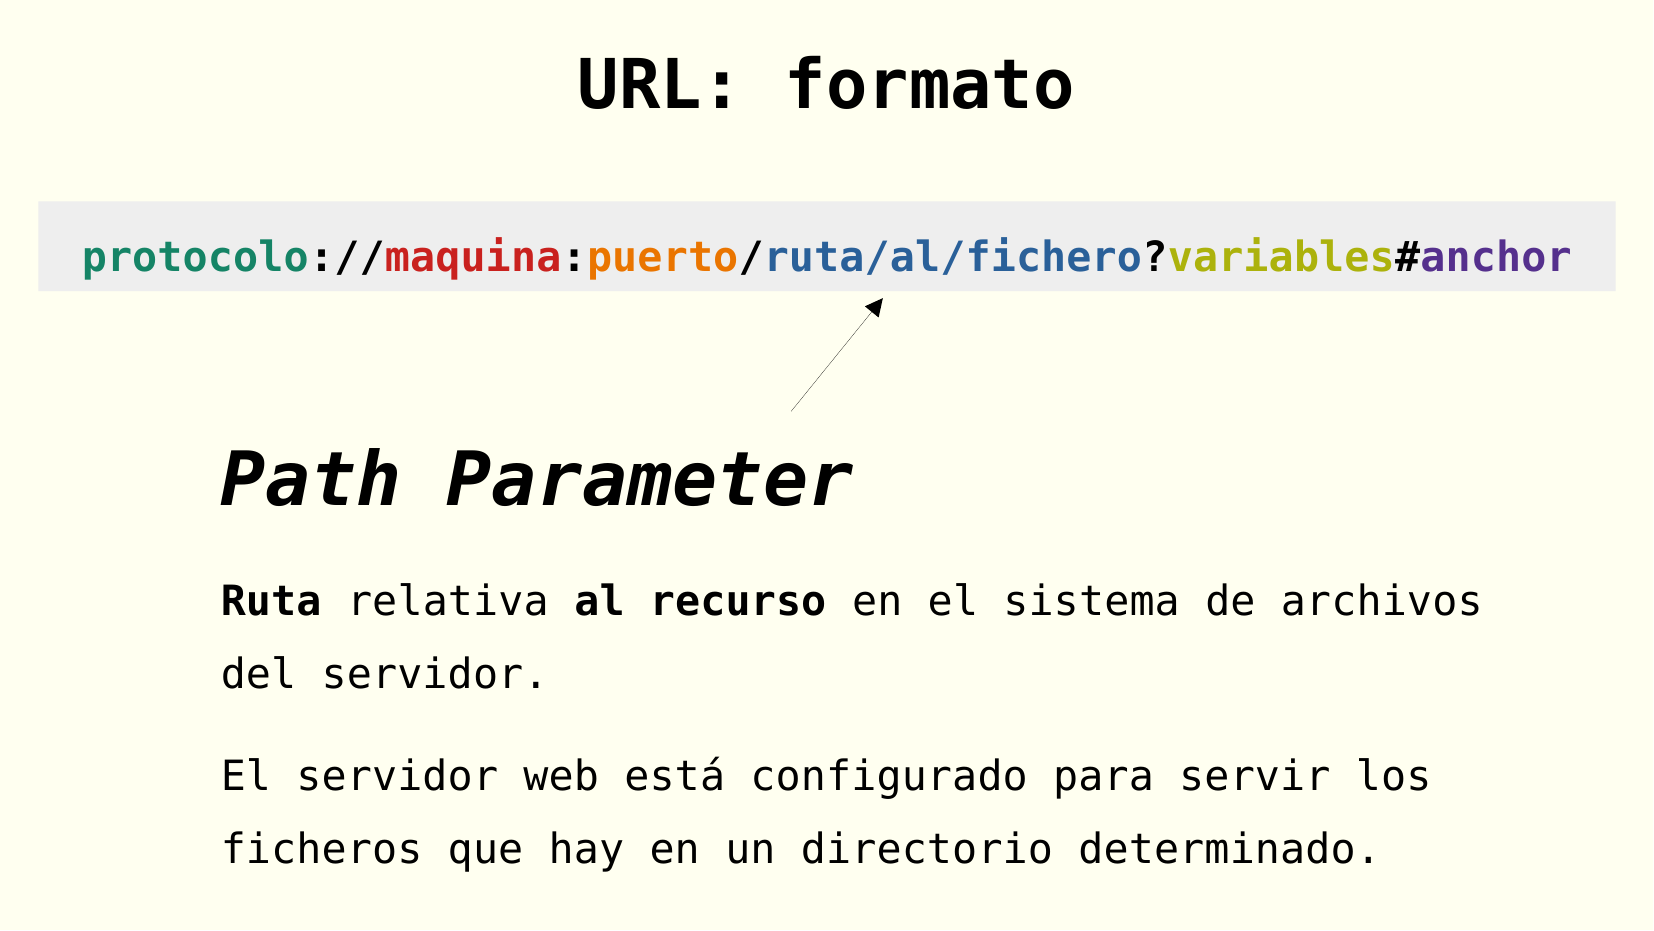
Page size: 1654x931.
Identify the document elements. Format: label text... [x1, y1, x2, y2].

text_box Path Parameter Ruta relativa al recurso en el sistema de archivos del servidor. El servidor web está configurado para servir los ficheros que hay en un directorio determinado. [206, 384, 1547, 926]
text_box protocolo://maquina:puerto/ruta/al/fichero?variables#anchor [38, 201, 1616, 292]
title URL: formato [82, 7, 1571, 163]
